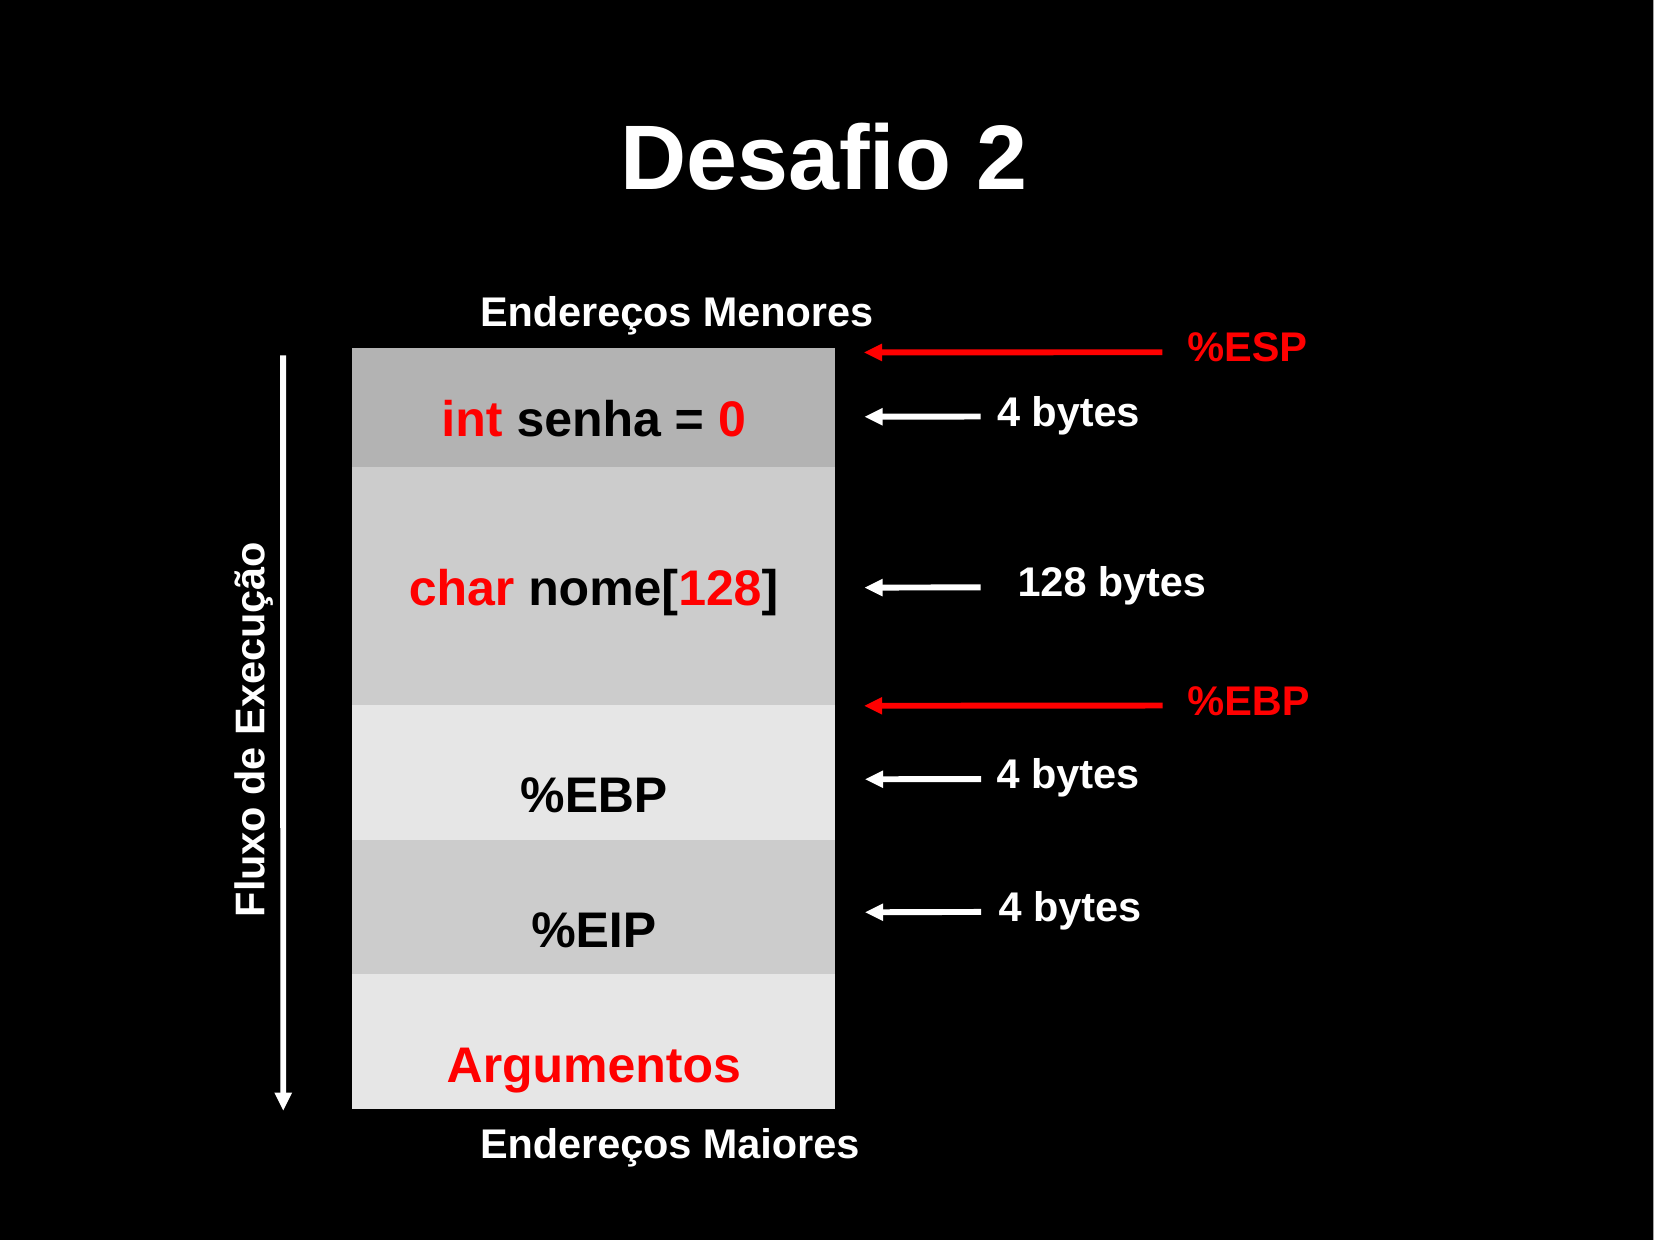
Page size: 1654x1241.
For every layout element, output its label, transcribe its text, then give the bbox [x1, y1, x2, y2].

text_box 128 bytes [1002, 547, 1165, 614]
text_box 4 bytes [983, 872, 1147, 939]
title Desafio 2 [82, 23, 1566, 283]
text_box %EBP [1172, 666, 1324, 733]
text_box 4 bytes [981, 740, 1147, 807]
table_cell char nome[128] [352, 467, 835, 705]
text_box Endereços Maiores [465, 1109, 725, 1176]
table_cell Argumentos [352, 974, 835, 1109]
table_header int senha = 0 [352, 348, 835, 467]
text_box 4 bytes [982, 377, 1198, 452]
text_box %ESP [1172, 313, 1324, 380]
table_cell %EBP [352, 705, 835, 840]
table_cell %EIP [352, 840, 835, 974]
text_box Fluxo de Execução [215, 384, 282, 932]
text_box Endereços Menores [465, 277, 725, 344]
